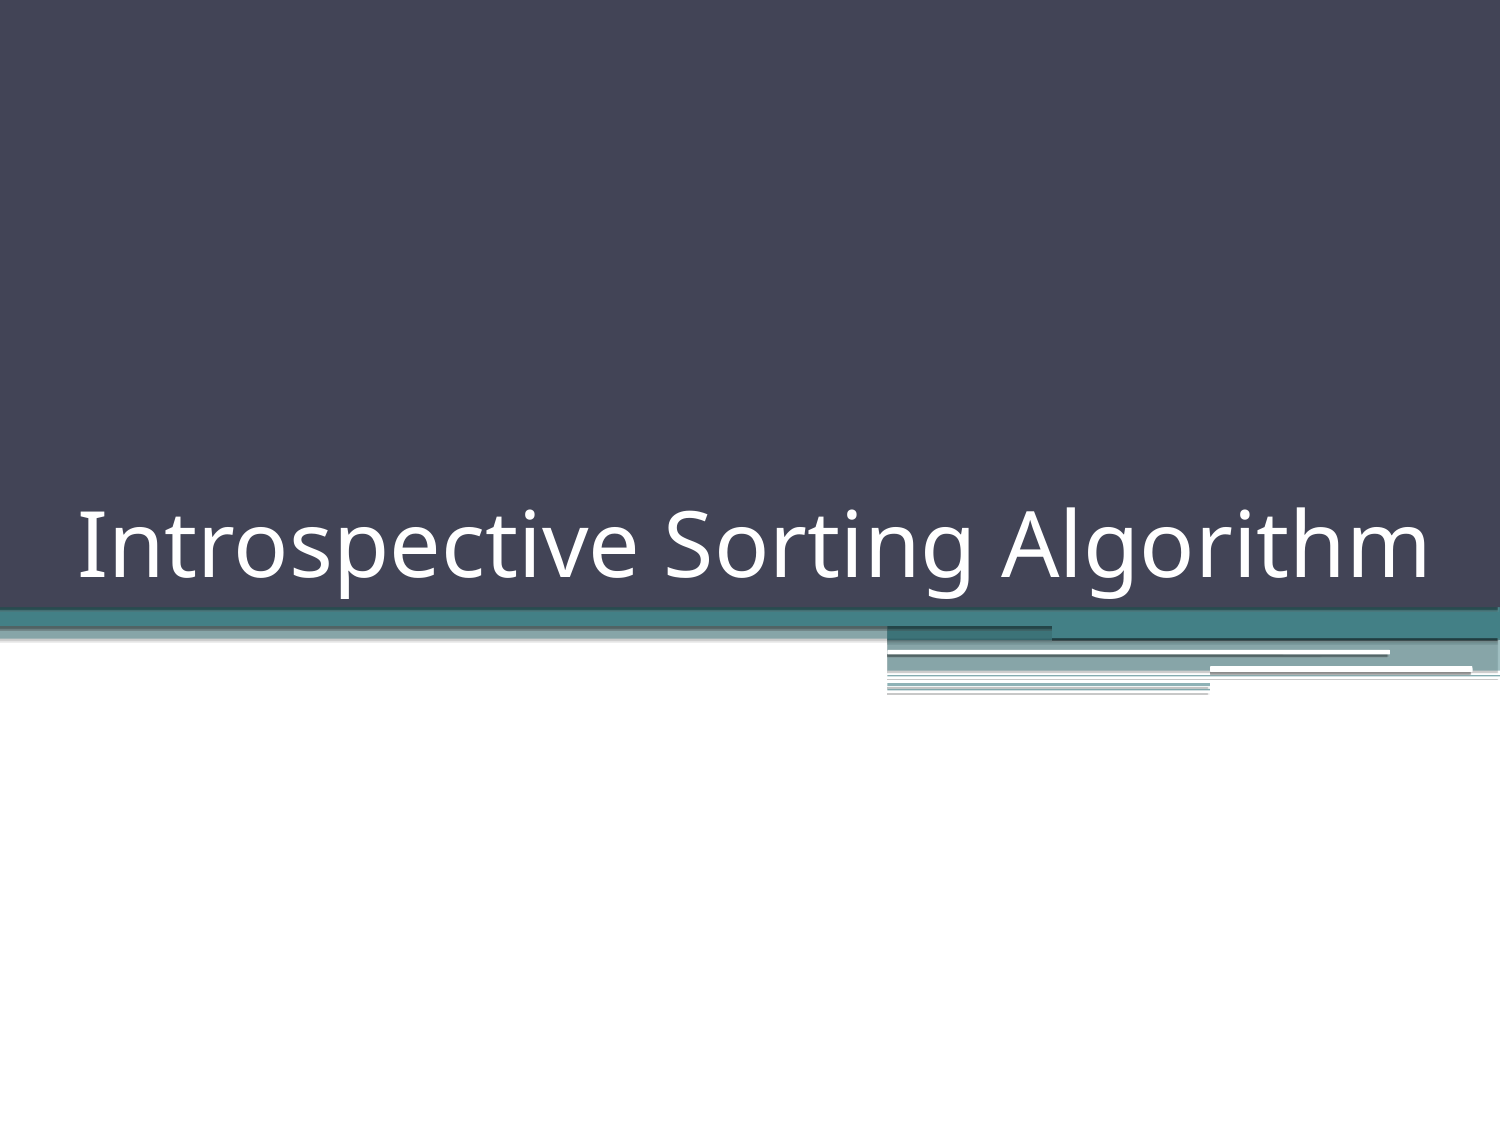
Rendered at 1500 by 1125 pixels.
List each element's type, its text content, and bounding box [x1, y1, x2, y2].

title Introspective Sorting Algorithm [62, 362, 1450, 604]
